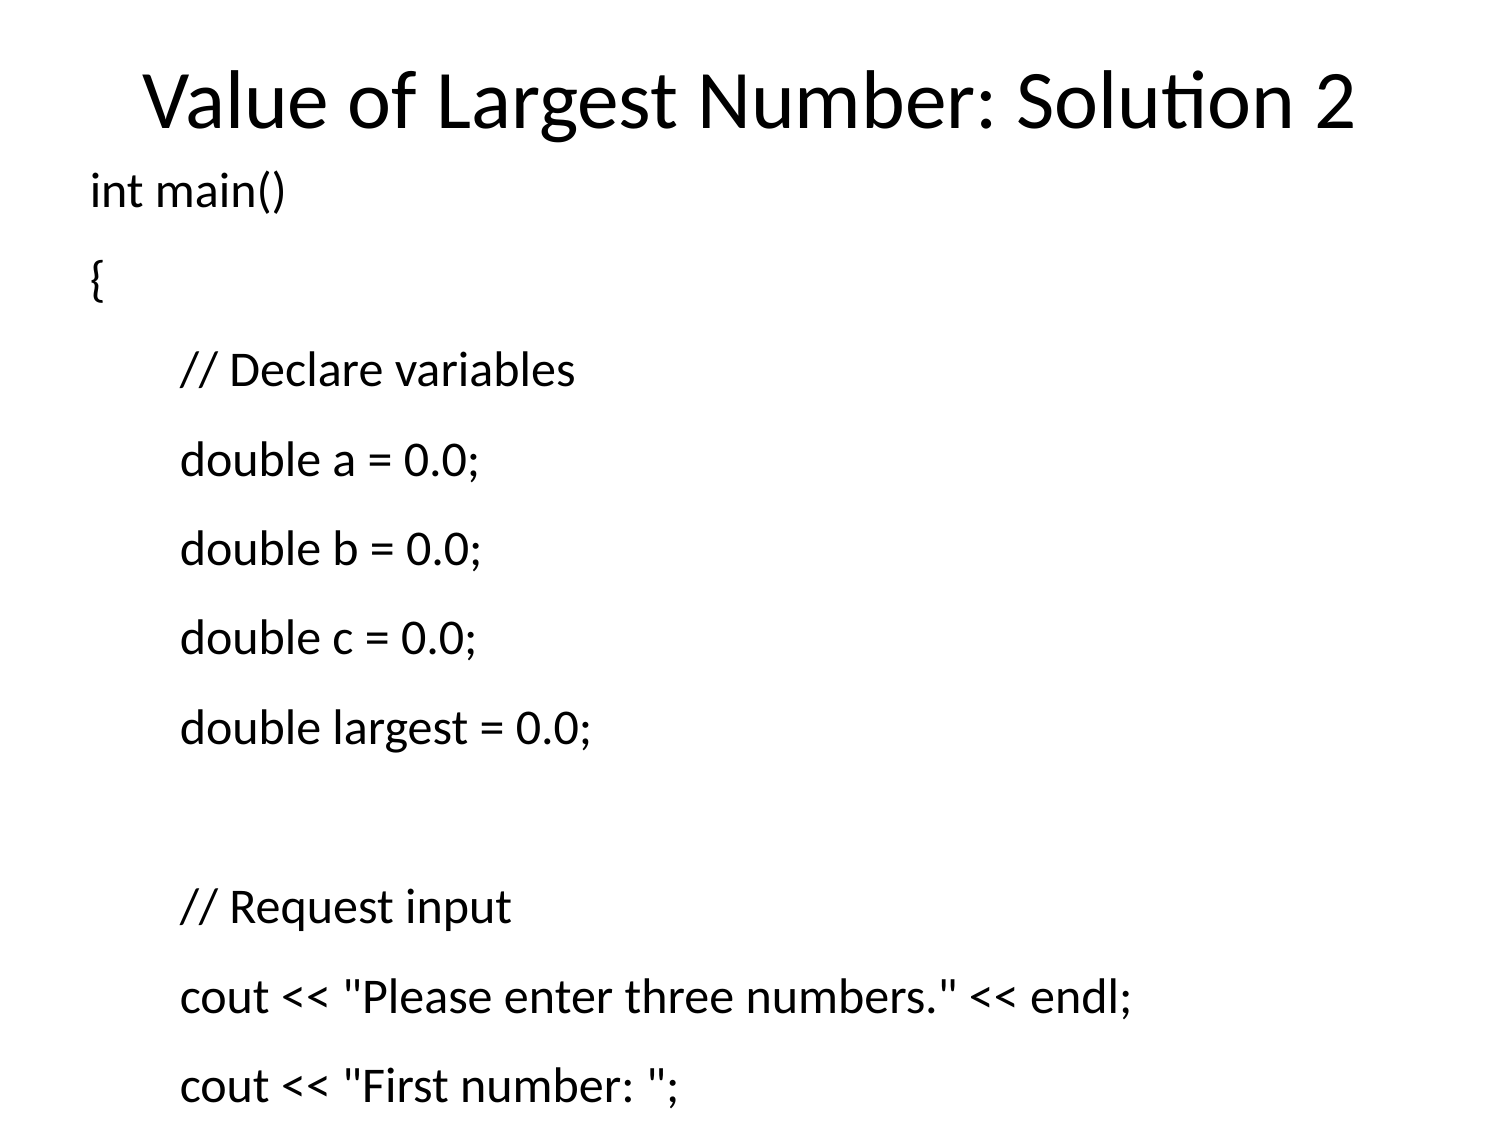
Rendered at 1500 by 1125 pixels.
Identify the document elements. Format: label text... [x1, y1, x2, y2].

list int main() { // Declare variables double a = 0.0; double b = 0.0; double c = 0.0; double largest = 0.0; // Request input cout << "Please enter three numbers." << endl; cout << "First number: "; cin >> a; cout << "Second number: "; cin >> b; cout << "Third number: "; cin >> c; [75, 149, 1450, 1125]
title Value of Largest Number: Solution 2 [75, 37, 1425, 149]
